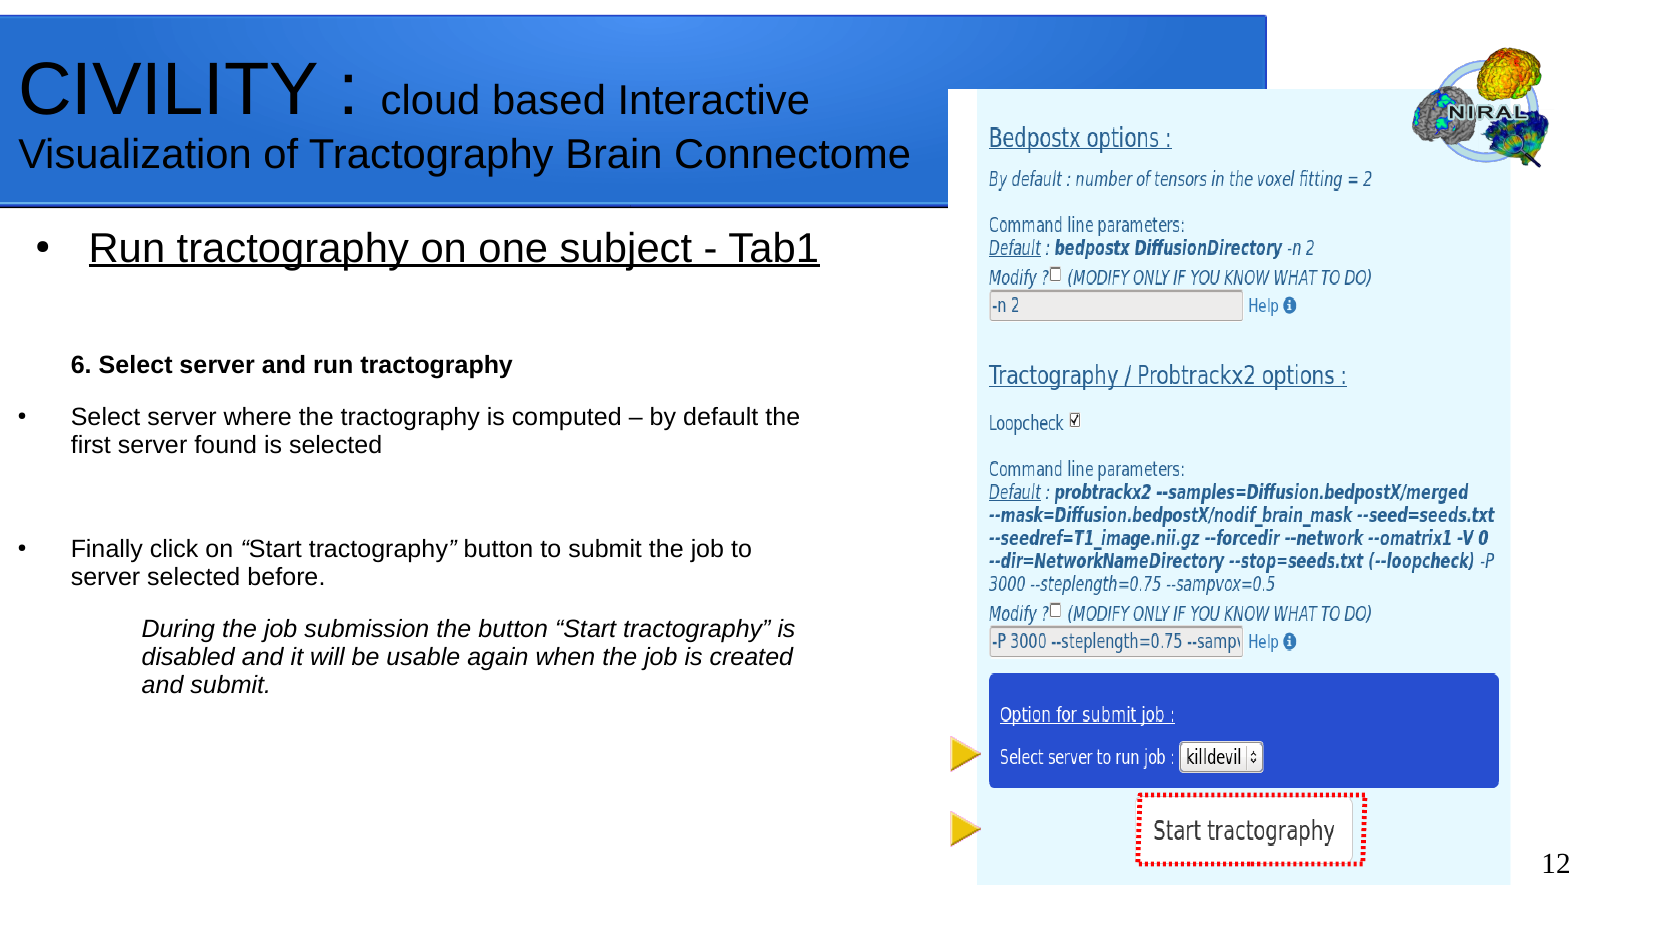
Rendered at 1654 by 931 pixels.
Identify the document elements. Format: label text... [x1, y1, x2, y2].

text_box 6. Select server and run tractography Select server where the tractography is computed – by default the first server found is selected Finally click on “Start tractography” button to submit the job to server selected before. During the job submission the button “Start tractography” is disabled and it will be usable again when the job is created and submit. [0, 351, 826, 781]
picture [0, 13, 1576, 886]
title CIVILITY : cloud based Interactive Visualization of Tractography Brain Connectome [18, 35, 961, 189]
list Run tractography on one subject - Tab1 [17, 224, 1506, 308]
